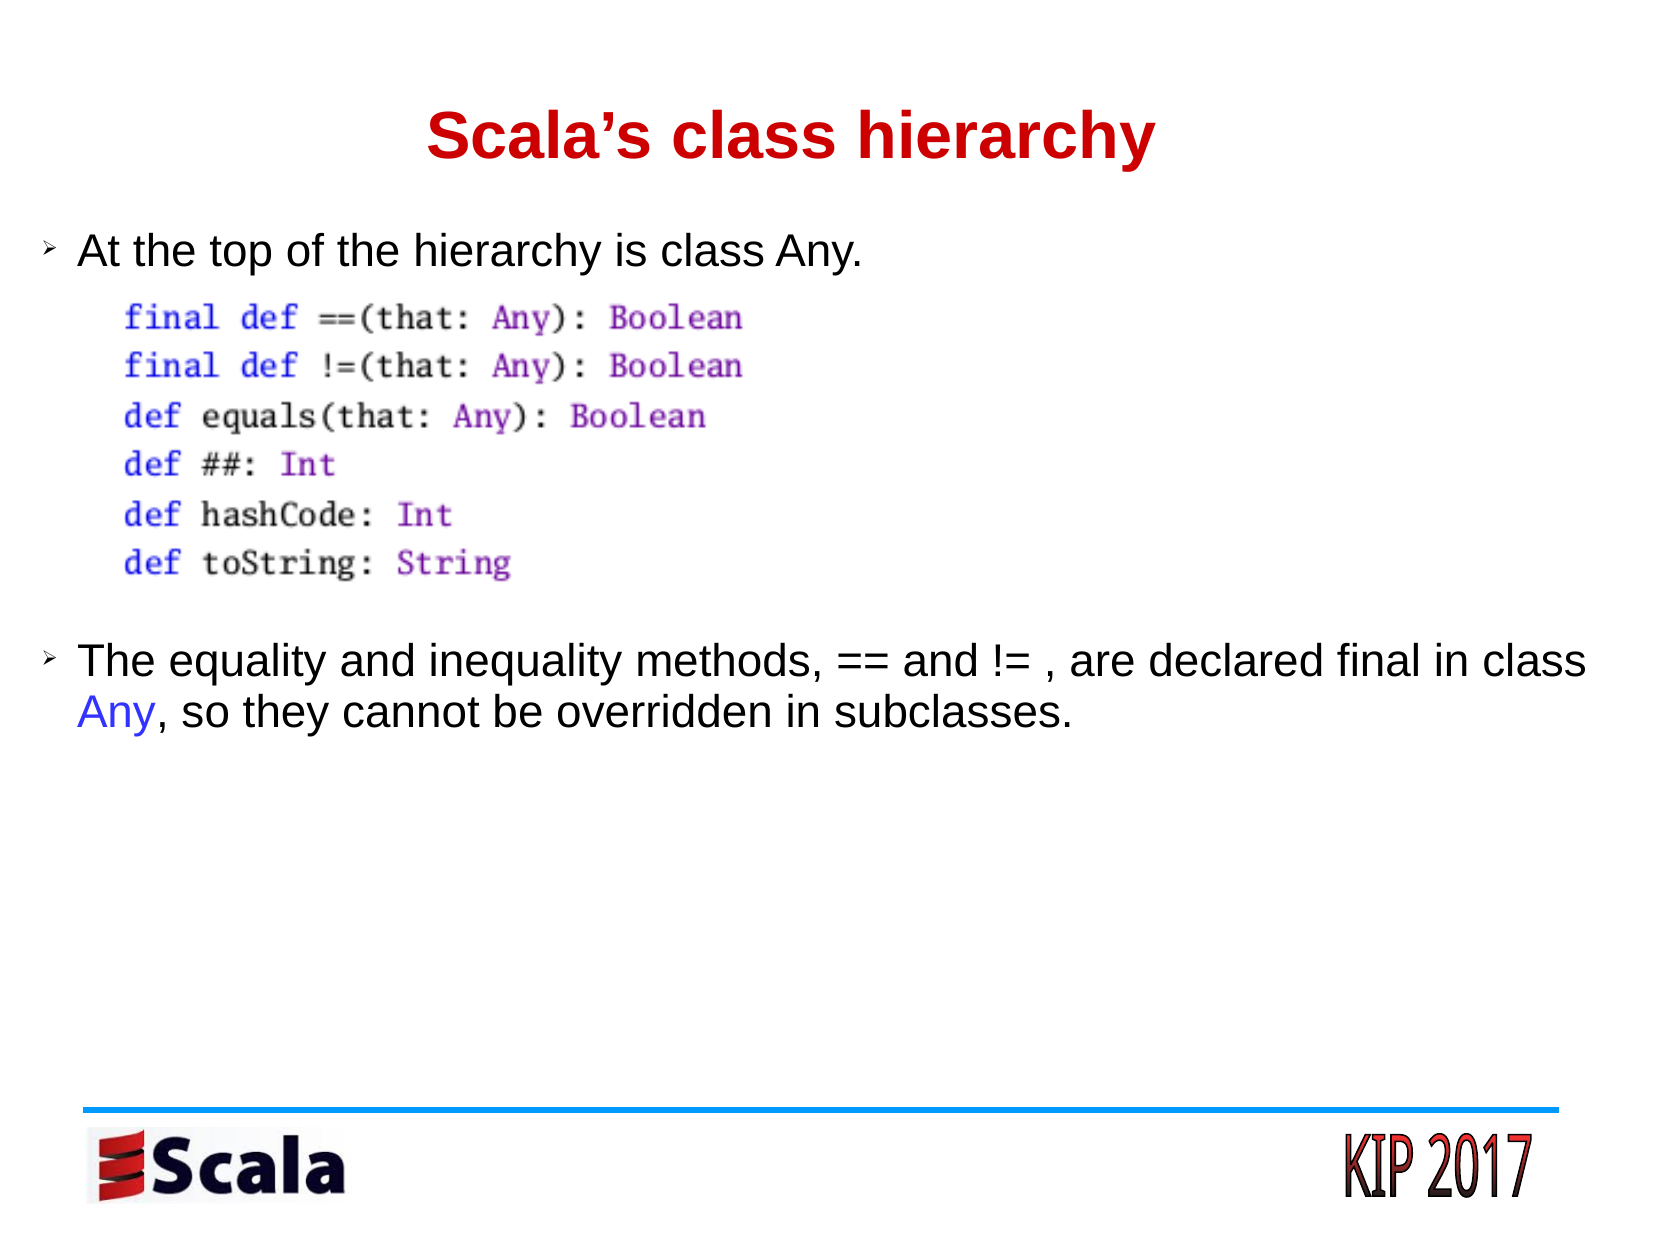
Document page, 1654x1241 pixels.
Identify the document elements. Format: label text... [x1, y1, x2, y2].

title Scala’s class hierarchy [47, 70, 1536, 201]
picture [86, 1127, 359, 1204]
text_box At the top of the hierarchy is class Any. The equality and inequality methods, == and != , are declared final in class Any, so they cannot be overridden in subclasses. [0, 217, 1654, 857]
picture [124, 295, 761, 593]
